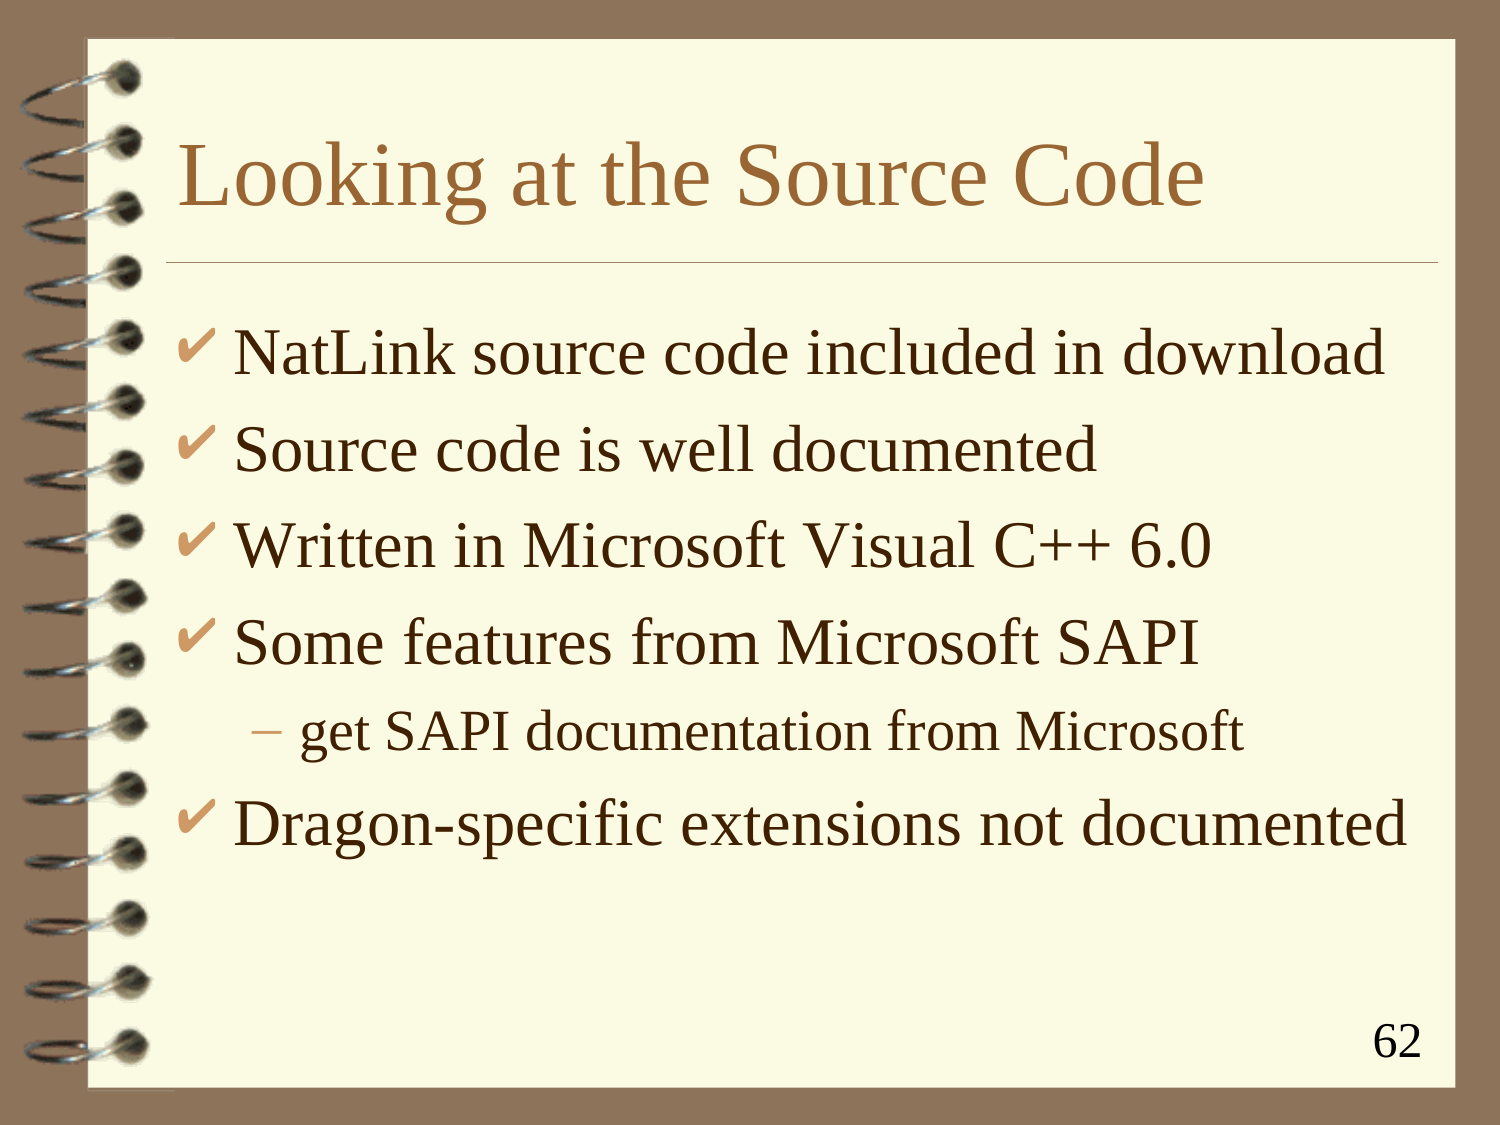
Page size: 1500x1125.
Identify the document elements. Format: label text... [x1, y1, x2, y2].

list NatLink source code included in download Source code is well documented Written in Microsoft Visual C++ 6.0 Some features from Microsoft SAPI get SAPI documentation from Microsoft Dragon-specific extensions not documented [162, 299, 1438, 976]
picture [0, 0, 175, 1125]
title Looking at the Source Code [162, 74, 1438, 263]
